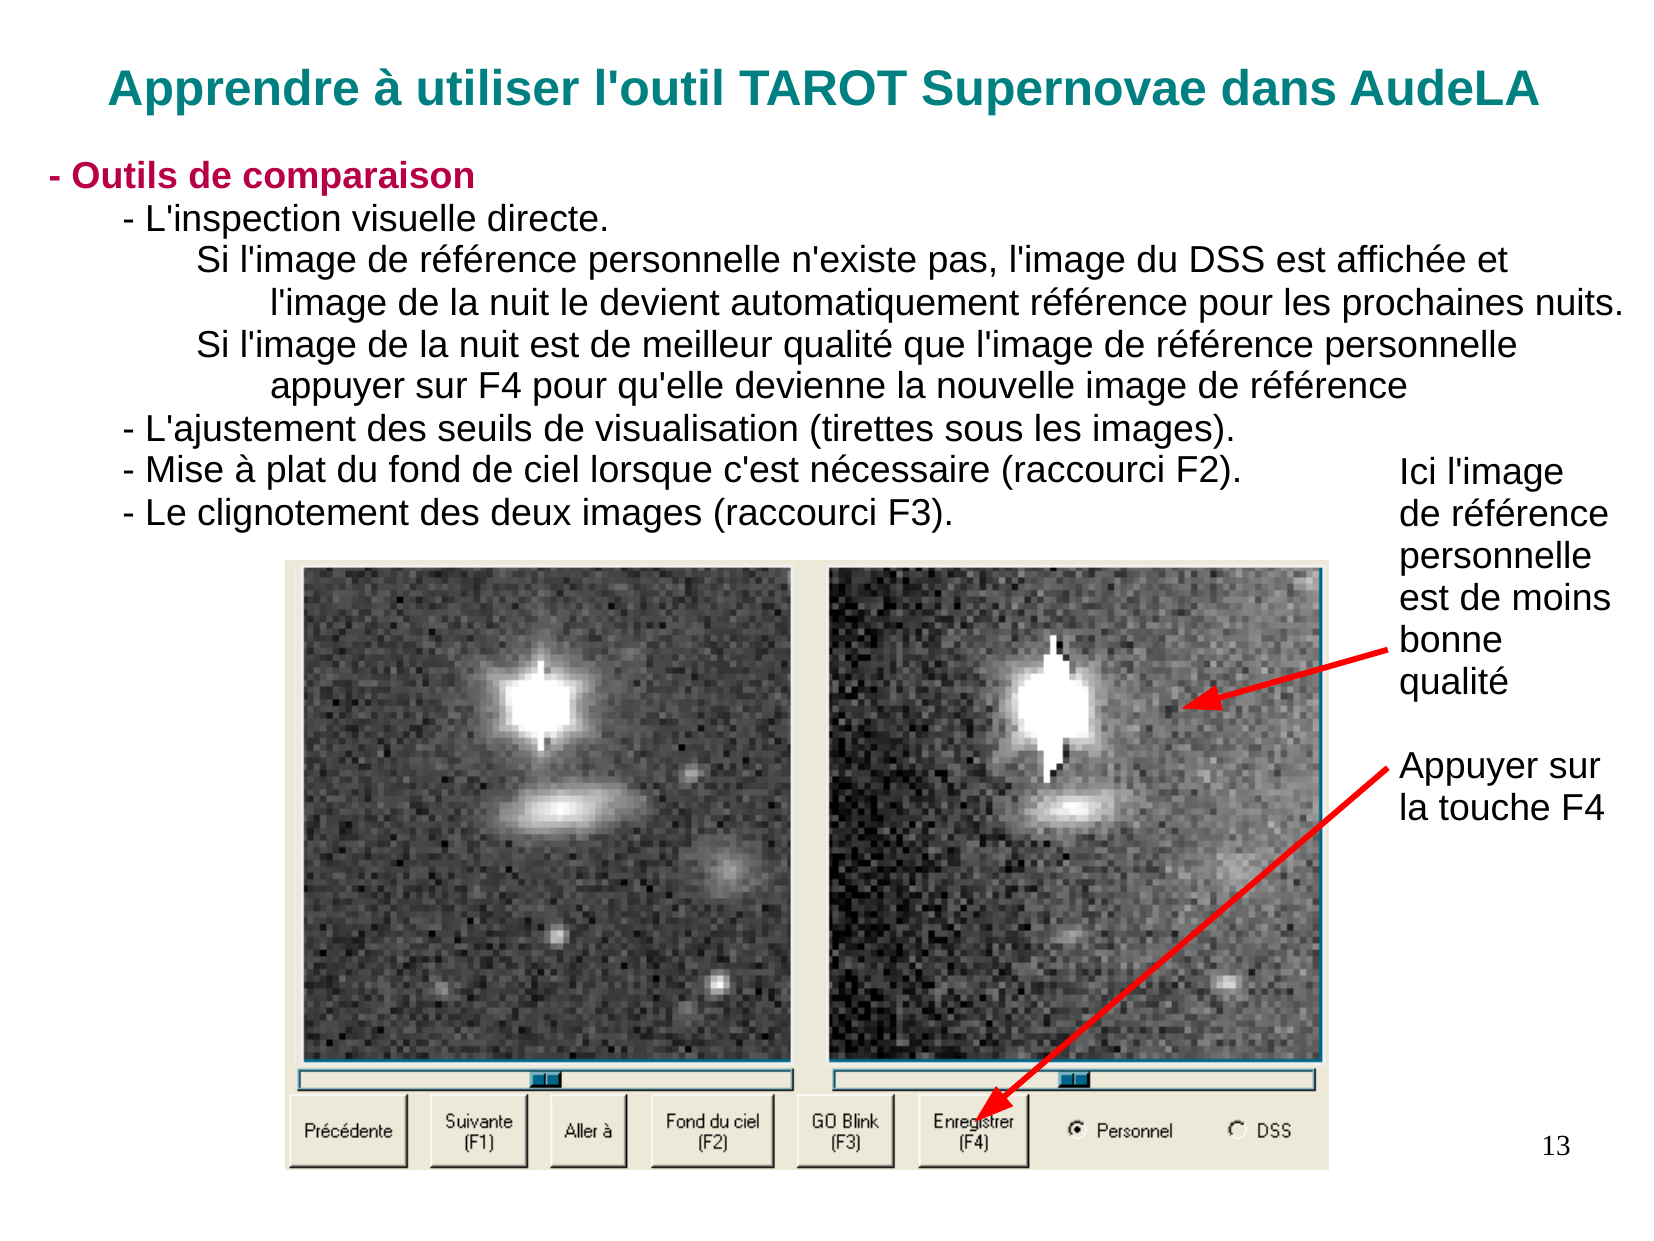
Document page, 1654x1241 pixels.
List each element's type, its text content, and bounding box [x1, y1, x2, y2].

picture [1323, 670, 1329, 818]
picture [1055, 832, 1319, 1059]
text_box Ici l'image de référence personnelle est de moins bonne qualité Appuyer sur la touche F4 [1384, 442, 1627, 921]
text_box - Outils de comparaison - L'inspection visuelle directe. Si l'image de référence personnelle n'existe pas, l'image du DSS est affichée et l'image de la nuit le devient automatiquement référence pour les prochaines nuits. Si l'image de la nuit est de meilleur qualité que l'image de référence personnelle appuyer sur F4 pour qu'elle devienne la nouvelle image de référence - L'ajustement des seuils de visualisation (tirettes sous les images). - Mise à plat du fond de ciel lorsque c'est nécessaire (raccourci F2). - Le clignotement des deux images (raccourci F3). [33, 147, 1640, 543]
picture [285, 560, 1329, 1170]
text_box Apprendre à utiliser l'outil TAROT Supernovae dans AudeLA [92, 53, 1557, 125]
